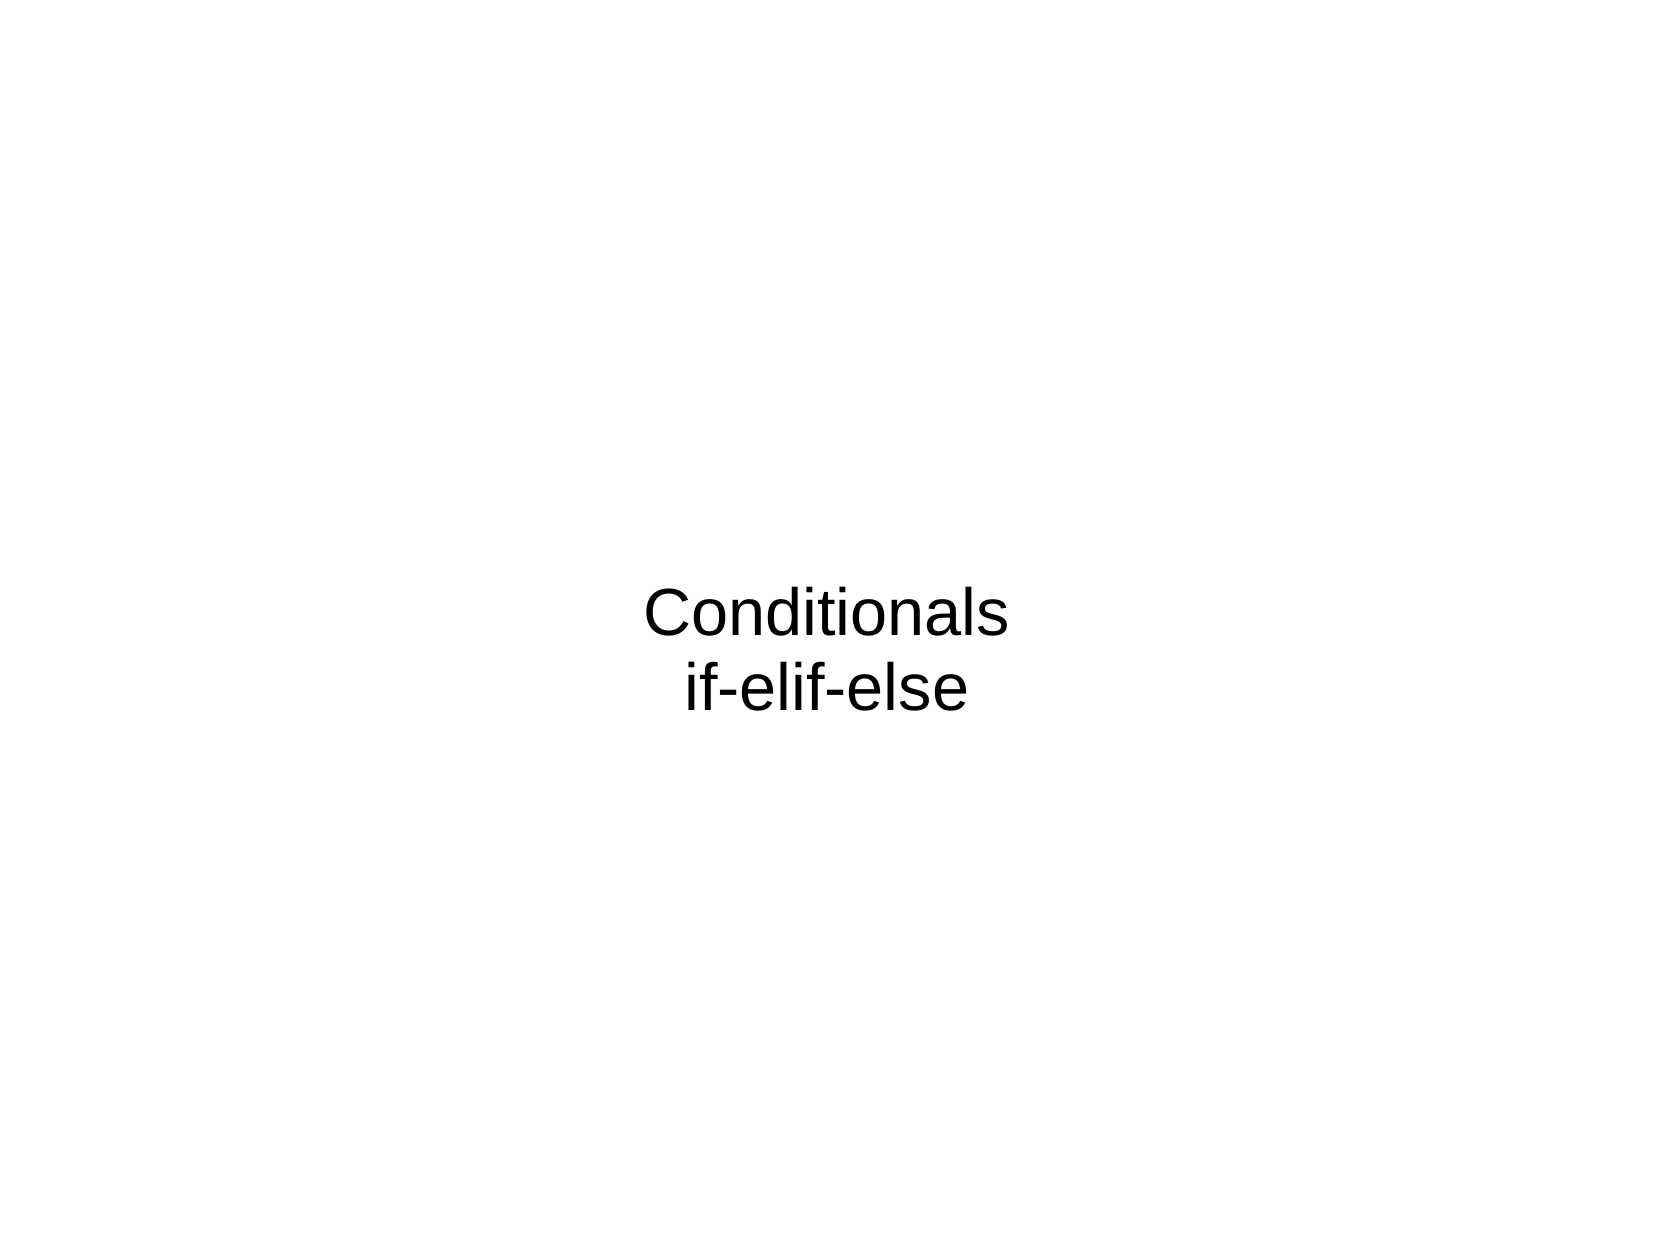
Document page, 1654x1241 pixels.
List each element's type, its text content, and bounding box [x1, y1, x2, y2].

subtitle Conditionals if-elif-else [82, 290, 1571, 1010]
